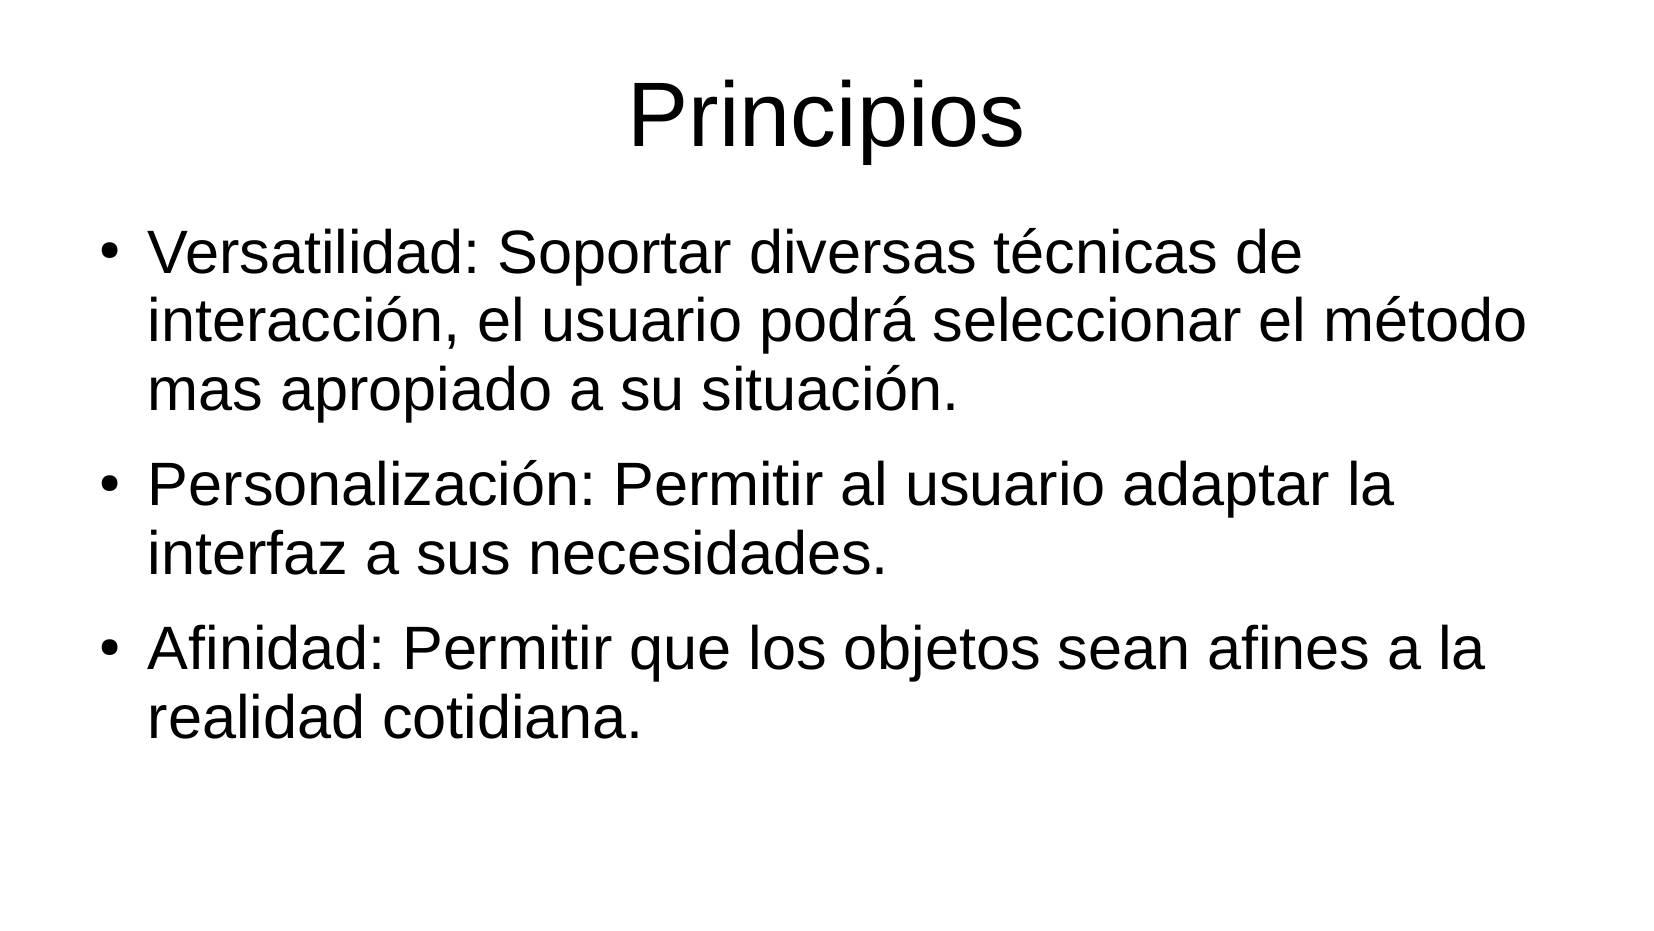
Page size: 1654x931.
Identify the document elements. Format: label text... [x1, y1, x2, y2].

list Versatilidad: Soportar diversas técnicas de interacción, el usuario podrá seleccionar el método mas apropiado a su situación. Personalización: Permitir al usuario adaptar la interfaz a sus necesidades. Afinidad: Permitir que los objetos sean afines a la realidad cotidiana. [82, 217, 1571, 758]
title Principios [82, 37, 1571, 193]
